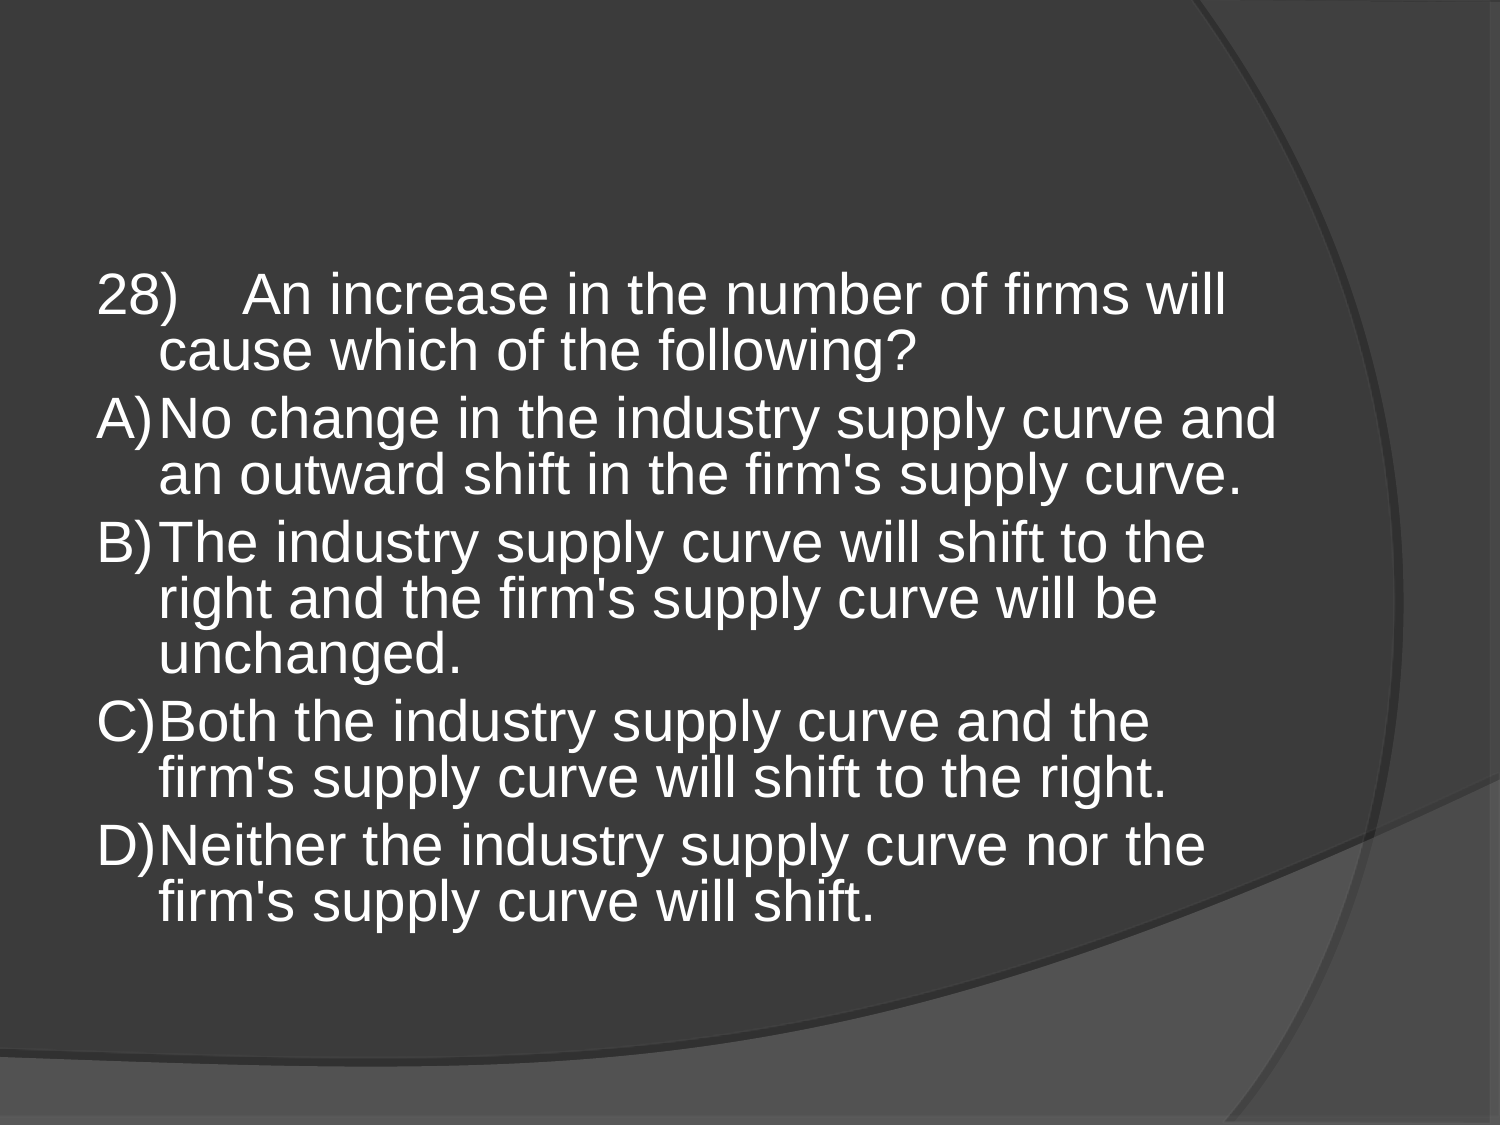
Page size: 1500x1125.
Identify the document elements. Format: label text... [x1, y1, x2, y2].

list 28) An increase in the number of firms will cause which of the following? A) No change in the industry supply curve and an outward shift in the firm's supply curve. B) The industry supply curve will shift to the right and the firm's supply curve will be unchanged. C) Both the industry supply curve and the firm's supply curve will shift to the right. D) Neither the industry supply curve nor the firm's supply curve will shift. [75, 262, 1300, 1005]
